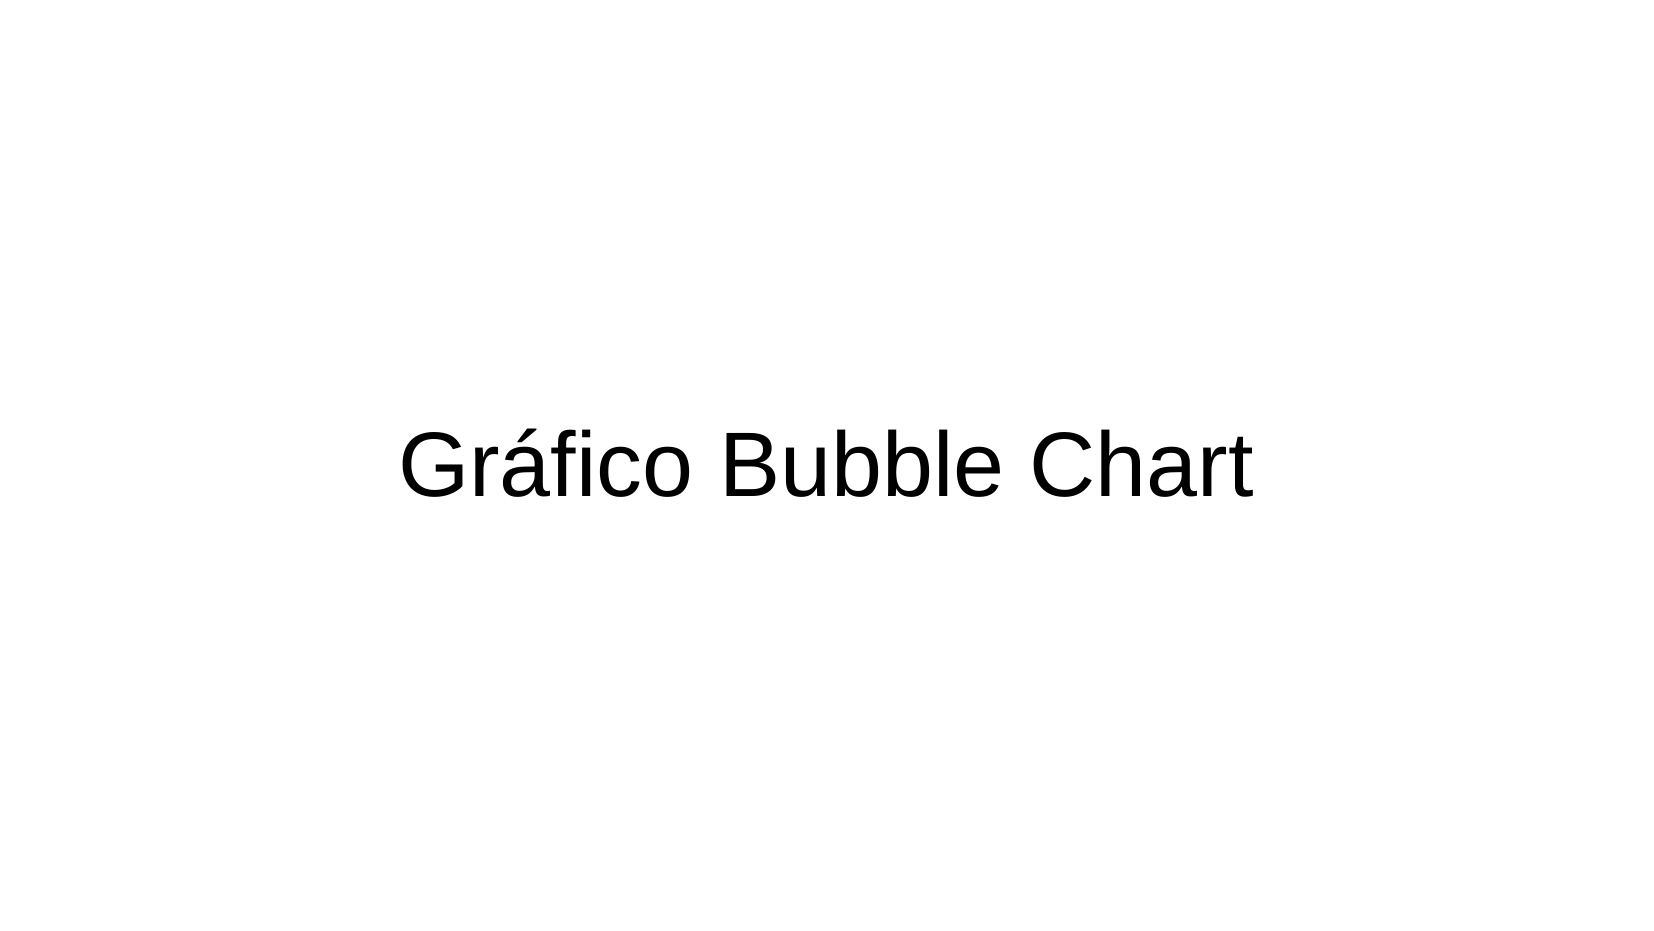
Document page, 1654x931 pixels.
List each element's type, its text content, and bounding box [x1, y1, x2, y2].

title Gráfico Bubble Chart [82, 387, 1571, 543]
